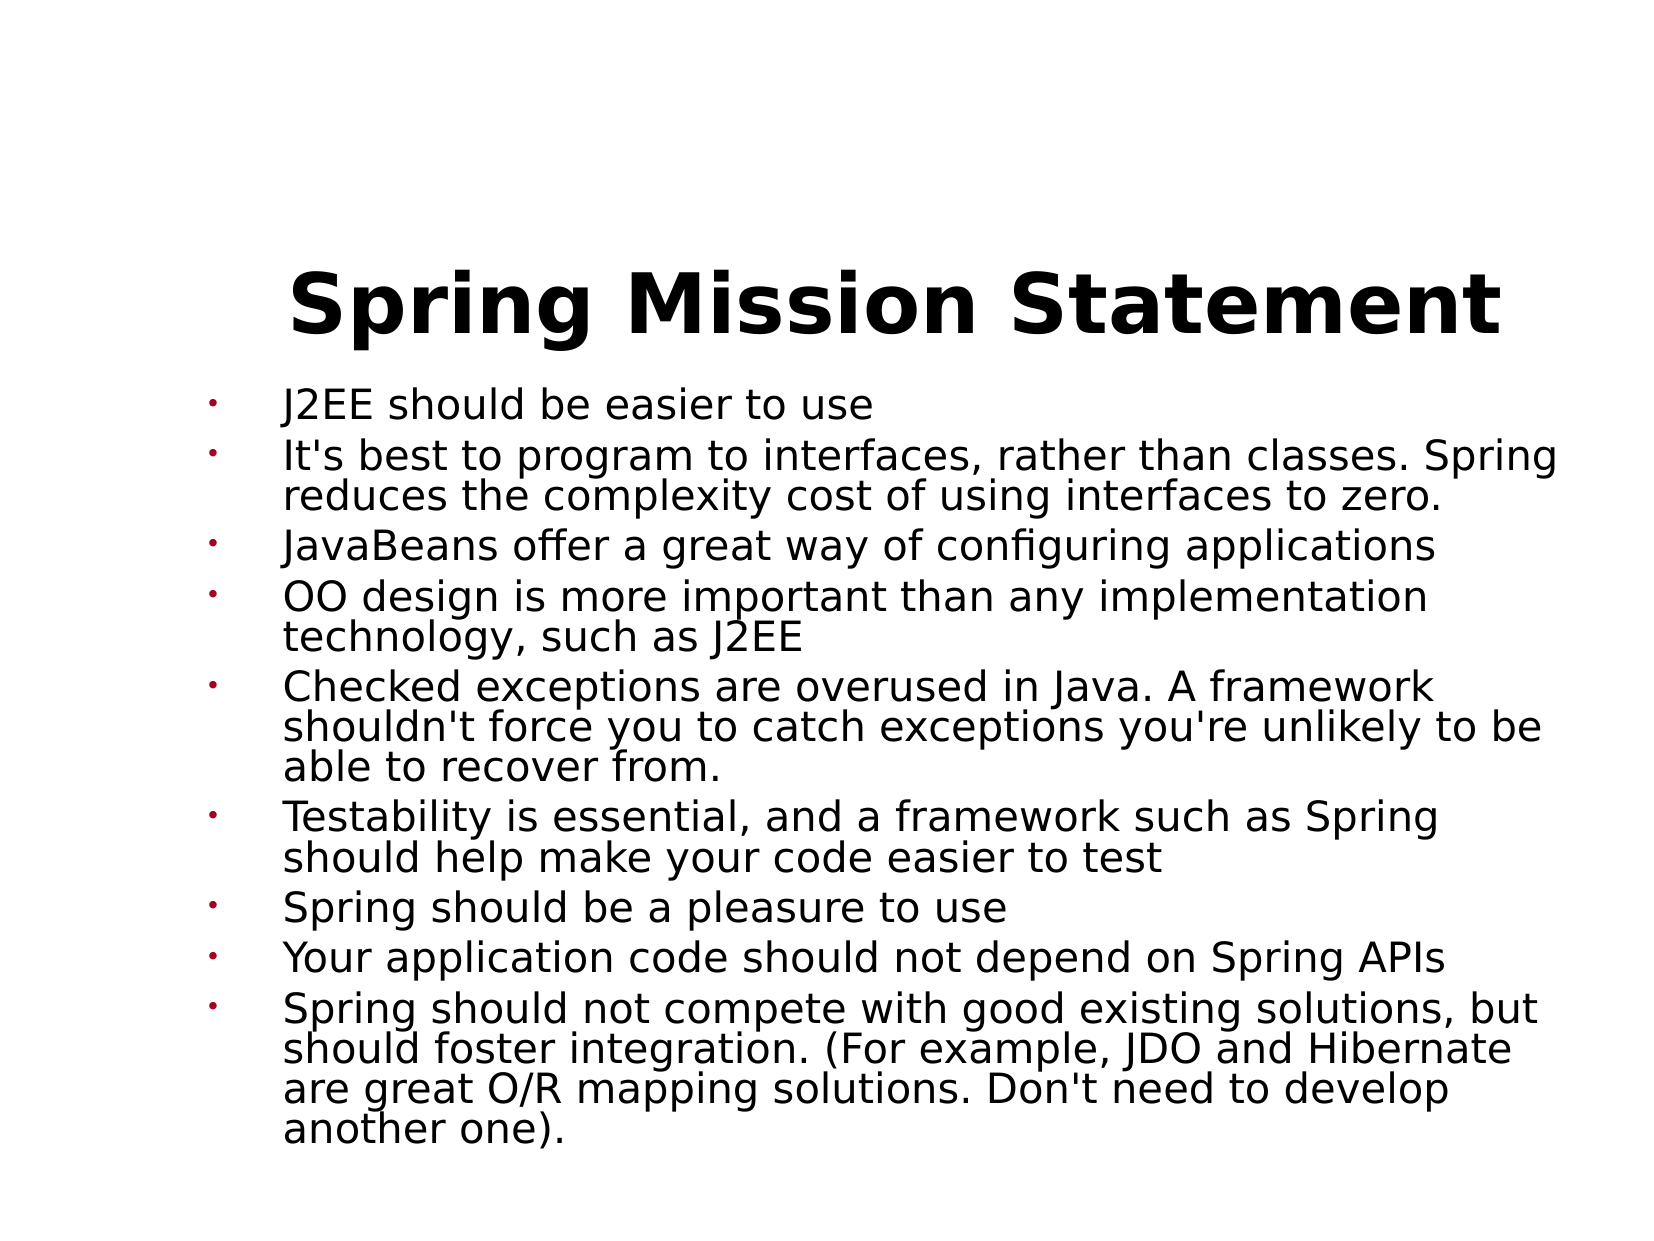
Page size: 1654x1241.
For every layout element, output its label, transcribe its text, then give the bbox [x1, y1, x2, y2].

title Spring Mission Statement [192, 151, 1599, 359]
list J2EE should be easier to use It's best to program to interfaces, rather than classes. Spring reduces the complexity cost of using interfaces to zero. JavaBeans offer a great way of configuring applications OO design is more important than any implementation technology, such as J2EE Checked exceptions are overused in Java. A framework shouldn't force you to catch exceptions you're unlikely to be able to recover from. Testability is essential, and a framework such as Spring should help make your code easier to test Spring should be a pleasure to use Your application code should not depend on Spring APIs Spring should not compete with good existing solutions, but should foster integration. (For example, JDO and Hibernate are great O/R mapping solutions. Don't need to develop another one). [192, 379, 1599, 1199]
